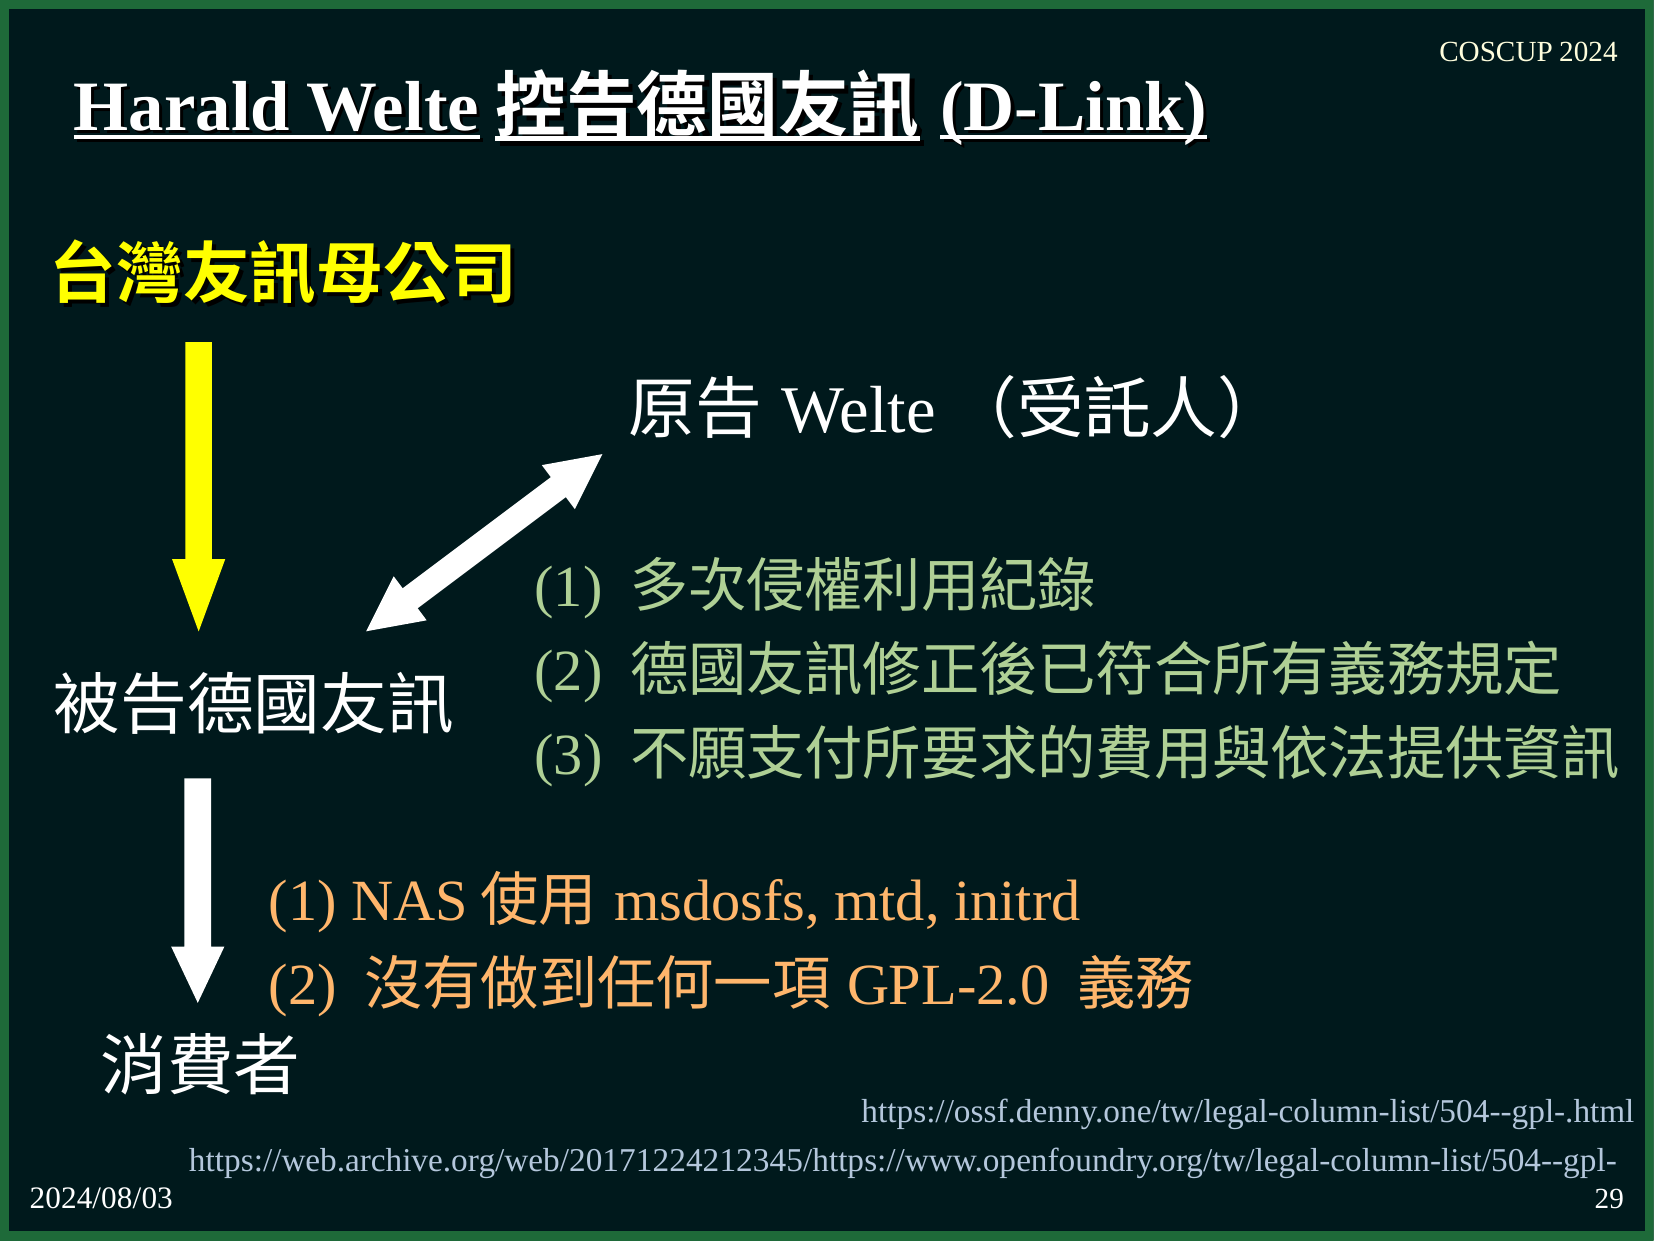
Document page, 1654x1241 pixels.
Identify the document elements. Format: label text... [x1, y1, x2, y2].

text_box 被告德國友訊 [29, 643, 479, 755]
text_box 台灣友訊母公司 [23, 212, 544, 343]
text_box (1) 多次侵權利用紀錄 (2) 德國友訊修正後已符合所有義務規定 (3) 不願支付所要求的費用與依法提供資訊 [519, 531, 1654, 800]
text_box Harald Welte控告德國友訊(D-Link) [59, 41, 1382, 178]
text_box [172, 343, 226, 632]
text_box 消費者 [0, 1004, 426, 1117]
text_box https://ossf.denny.one/tw/legal-column-list/504--gpl-.html https://web.archive.org/web/20171224212345/https://www.openfoundry.org/tw/legal-column-list/504--gpl- [106, 1092, 1636, 1179]
text_box [171, 778, 225, 1003]
text_box 原告Welte（受託人） [519, 347, 1394, 460]
text_box (1) NAS使用msdosfs, mtd, initrd (2) 沒有做到任何一項GPL-2.0 義務 [253, 845, 1329, 1046]
